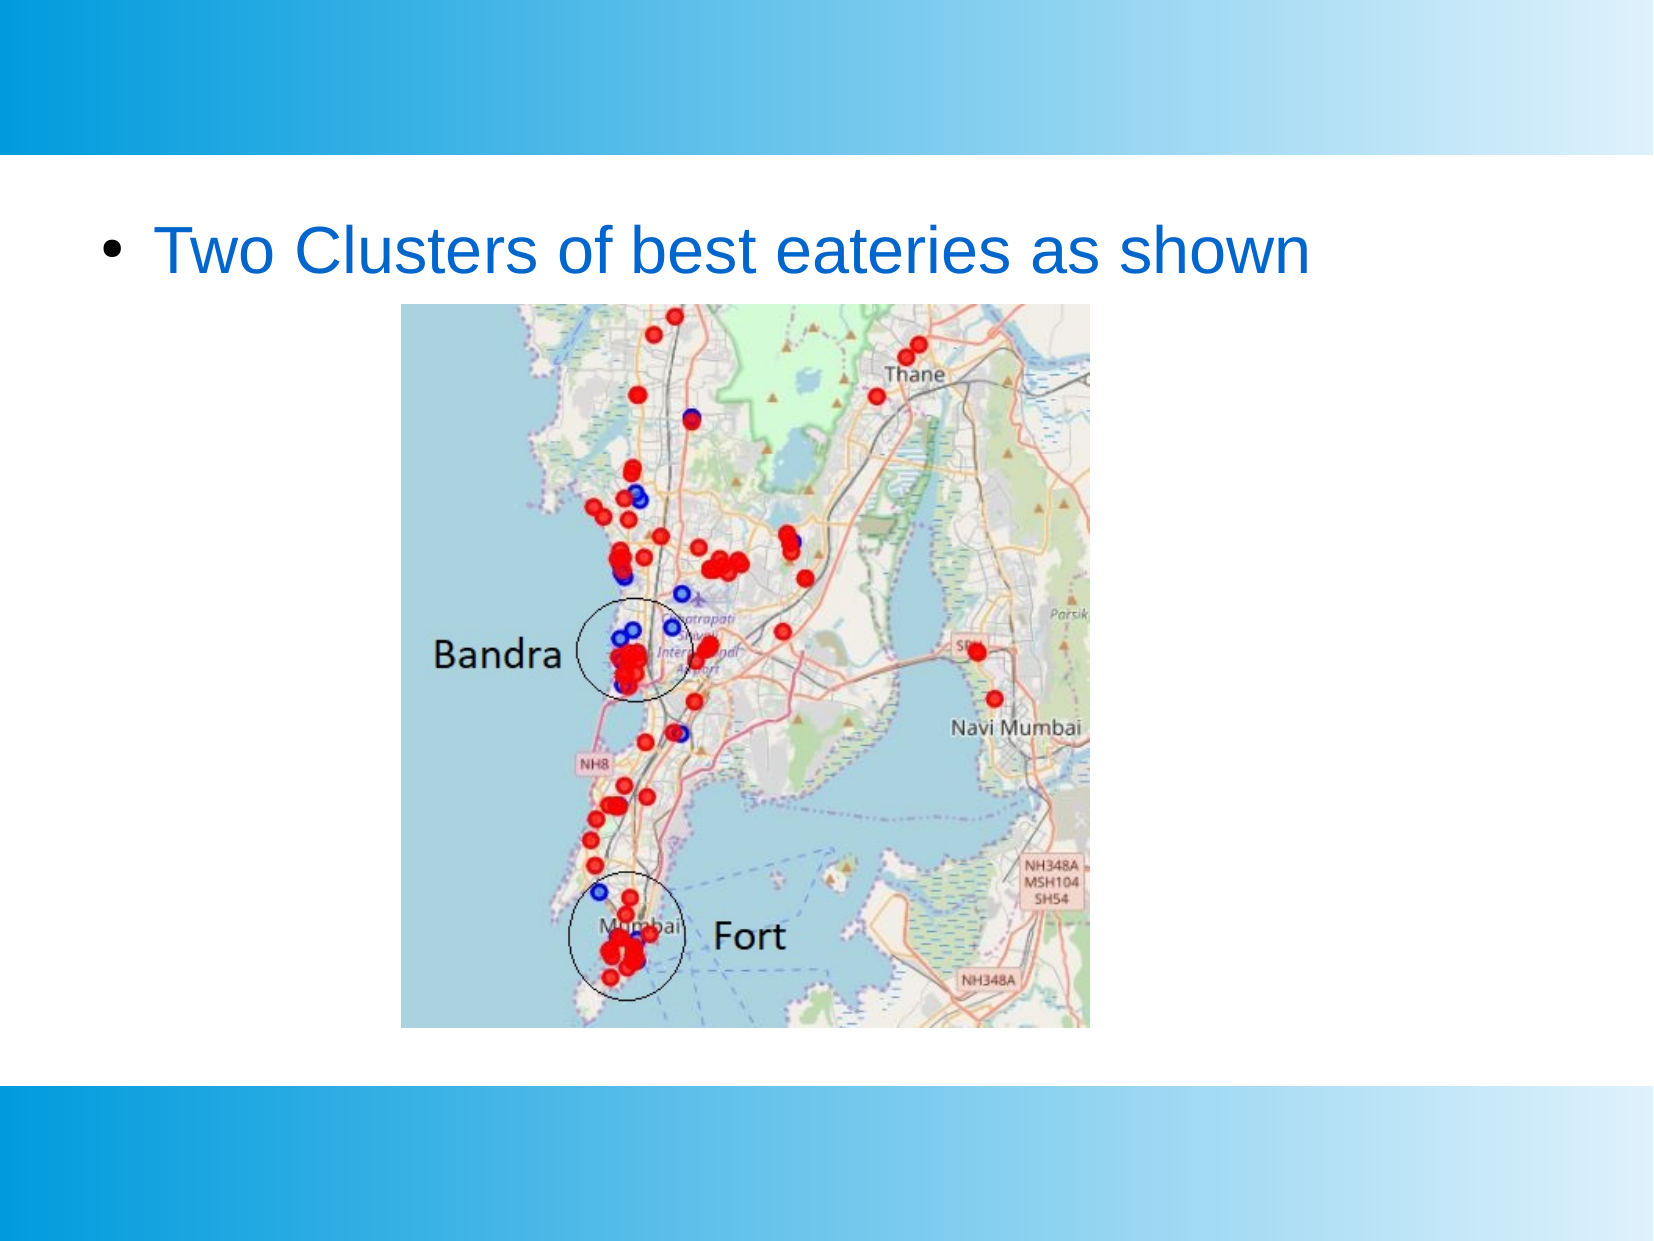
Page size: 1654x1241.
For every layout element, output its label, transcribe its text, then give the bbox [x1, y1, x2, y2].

list Two Clusters of best eateries as shown [82, 212, 1571, 1010]
picture [401, 304, 1090, 1028]
